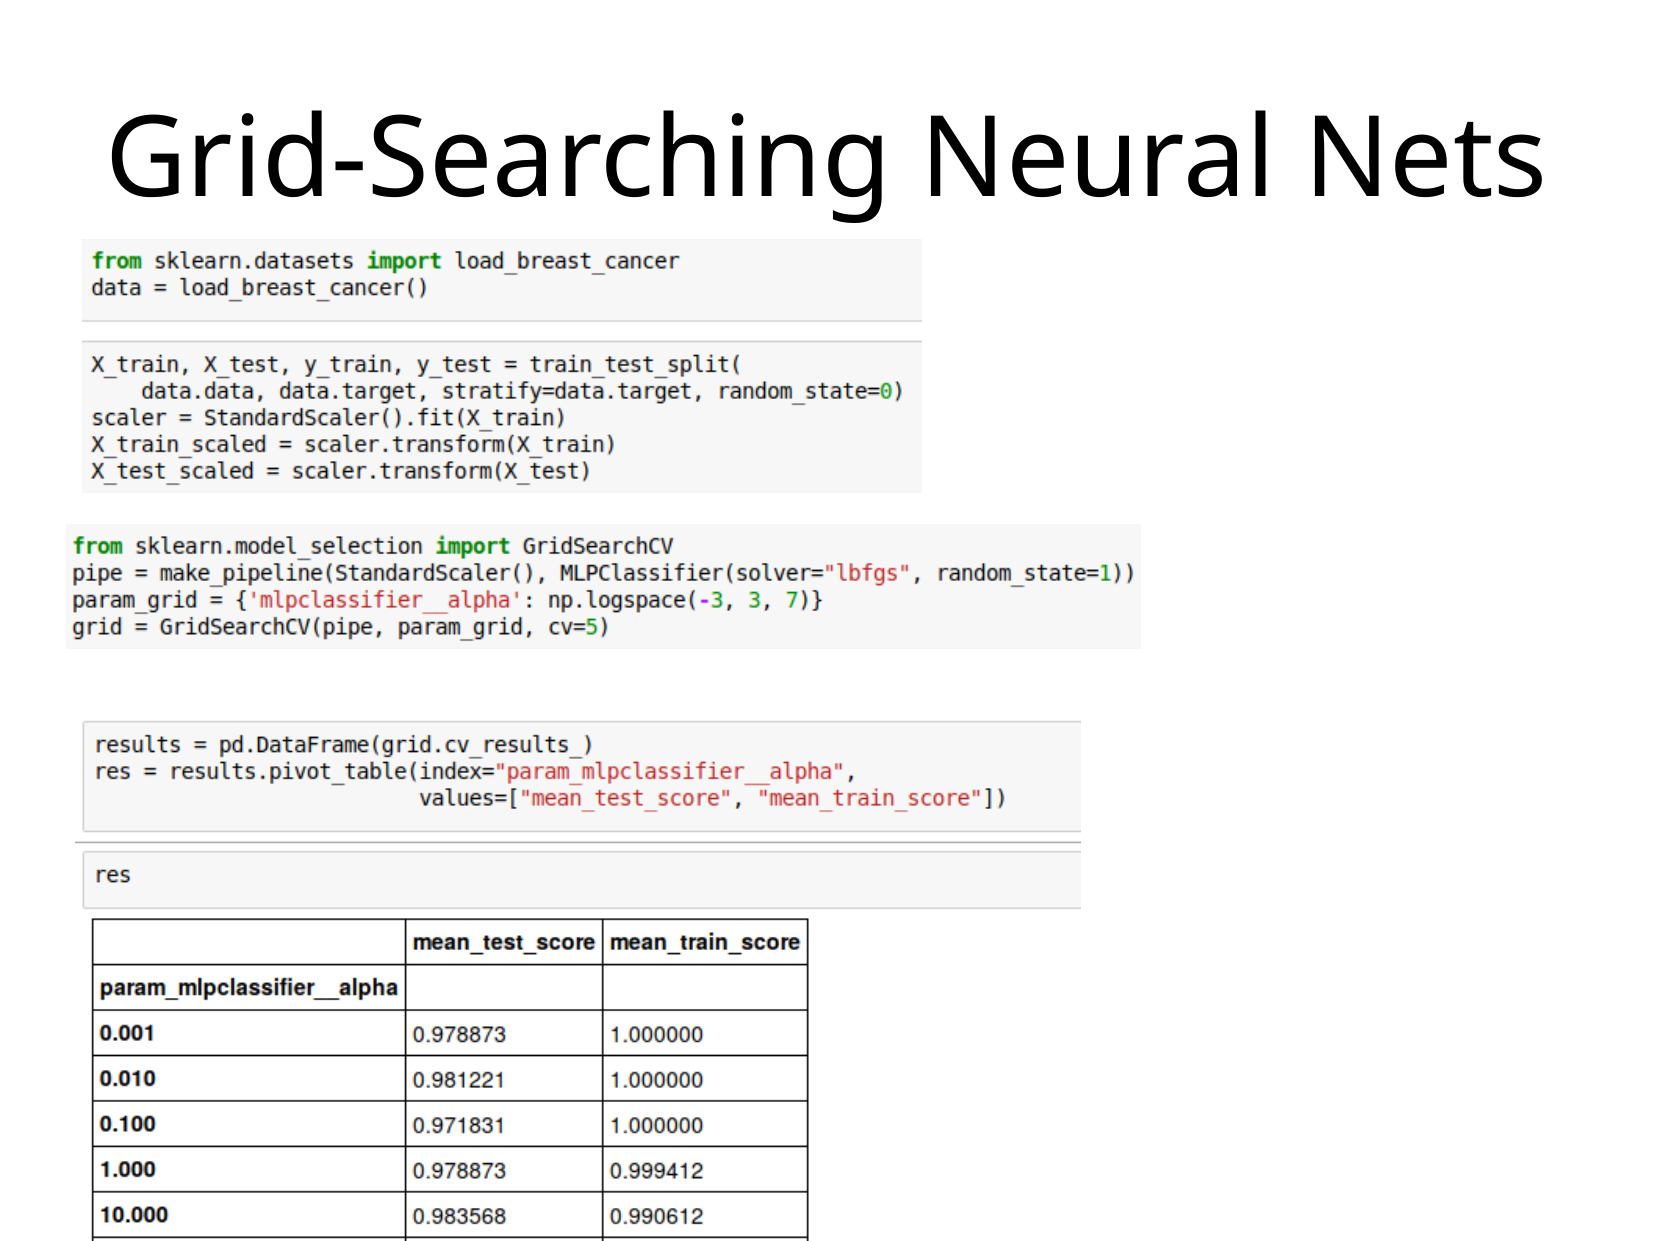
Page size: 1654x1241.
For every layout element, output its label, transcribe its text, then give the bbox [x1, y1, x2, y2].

title Grid-Searching Neural Nets [82, 49, 1571, 257]
picture [75, 704, 1081, 1241]
picture [82, 239, 922, 494]
picture [66, 524, 1141, 649]
